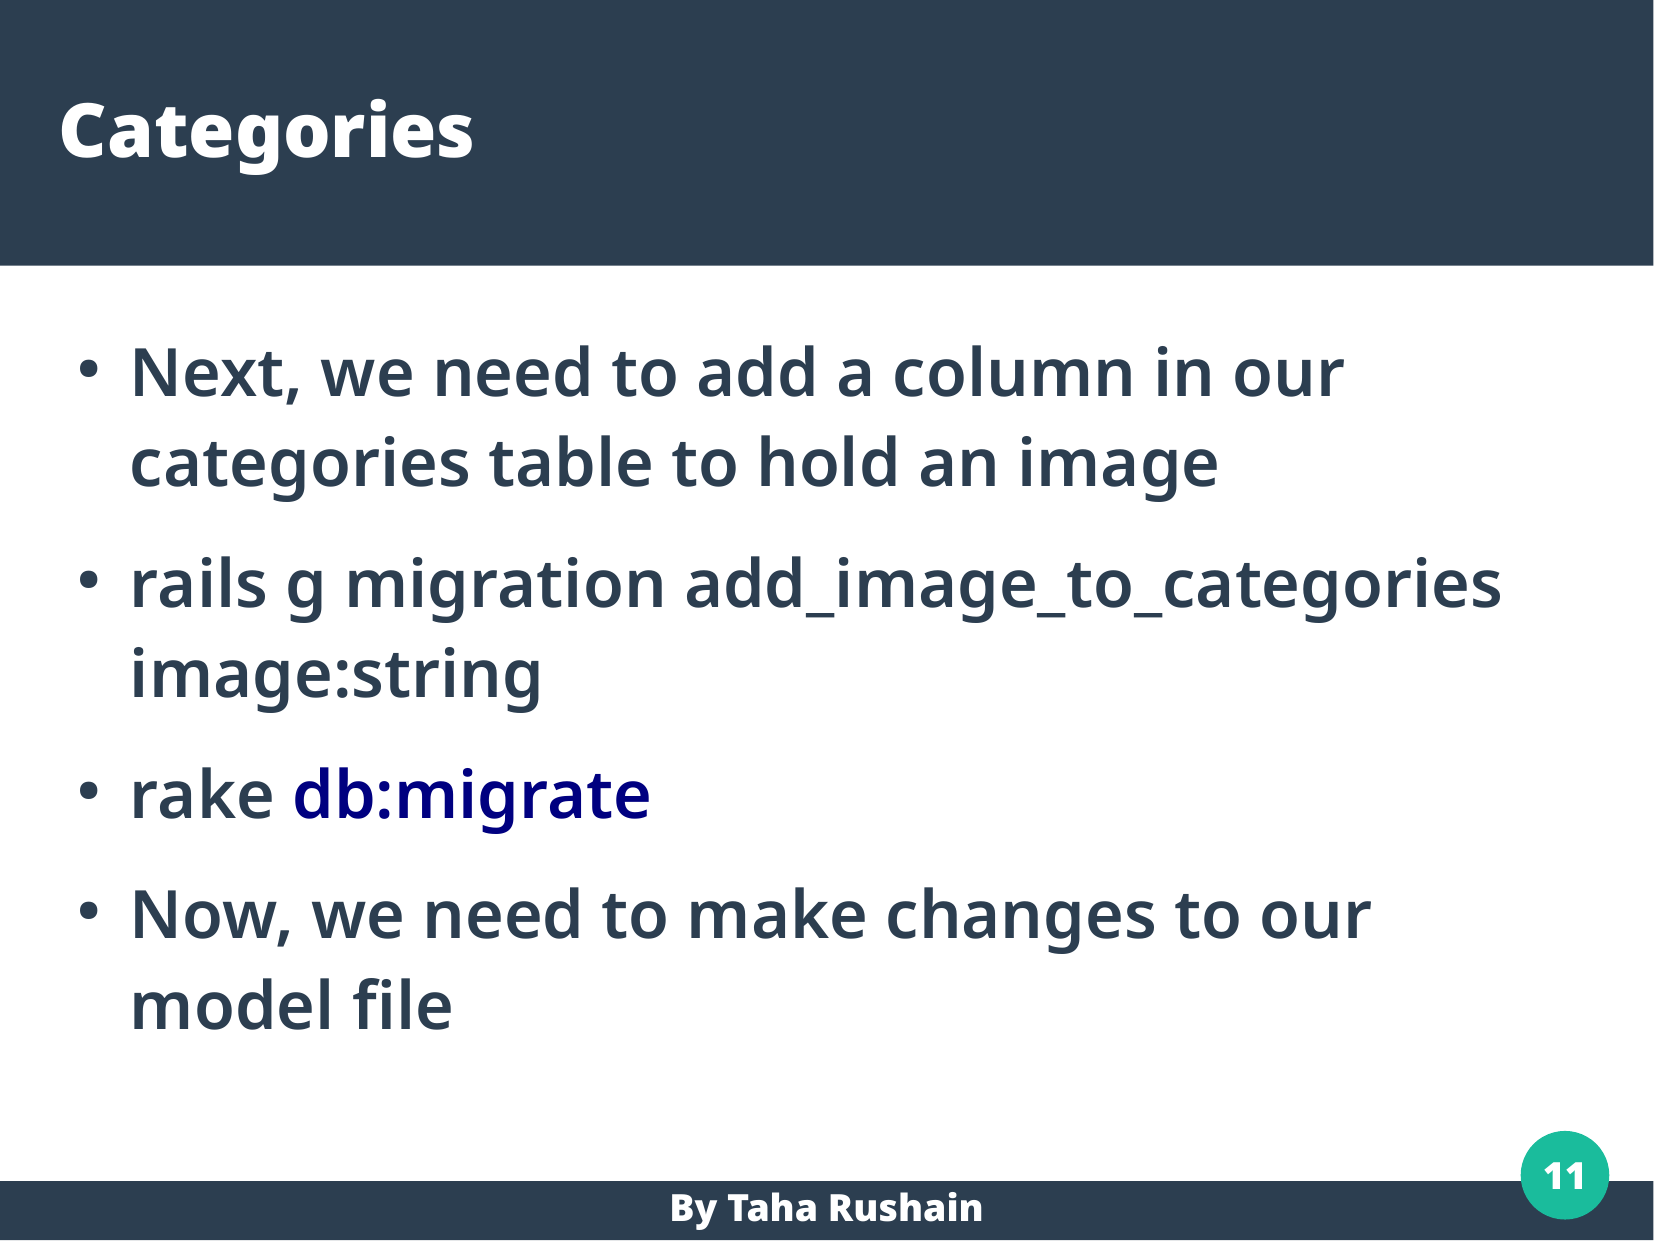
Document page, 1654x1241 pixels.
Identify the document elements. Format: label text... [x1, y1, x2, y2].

list Next, we need to add a column in our categories table to hold an image rails g migration add_image_to_categories image:string rake db:migrate Now, we need to make changes to our model file [59, 324, 1595, 1152]
title Categories [59, 49, 1595, 207]
